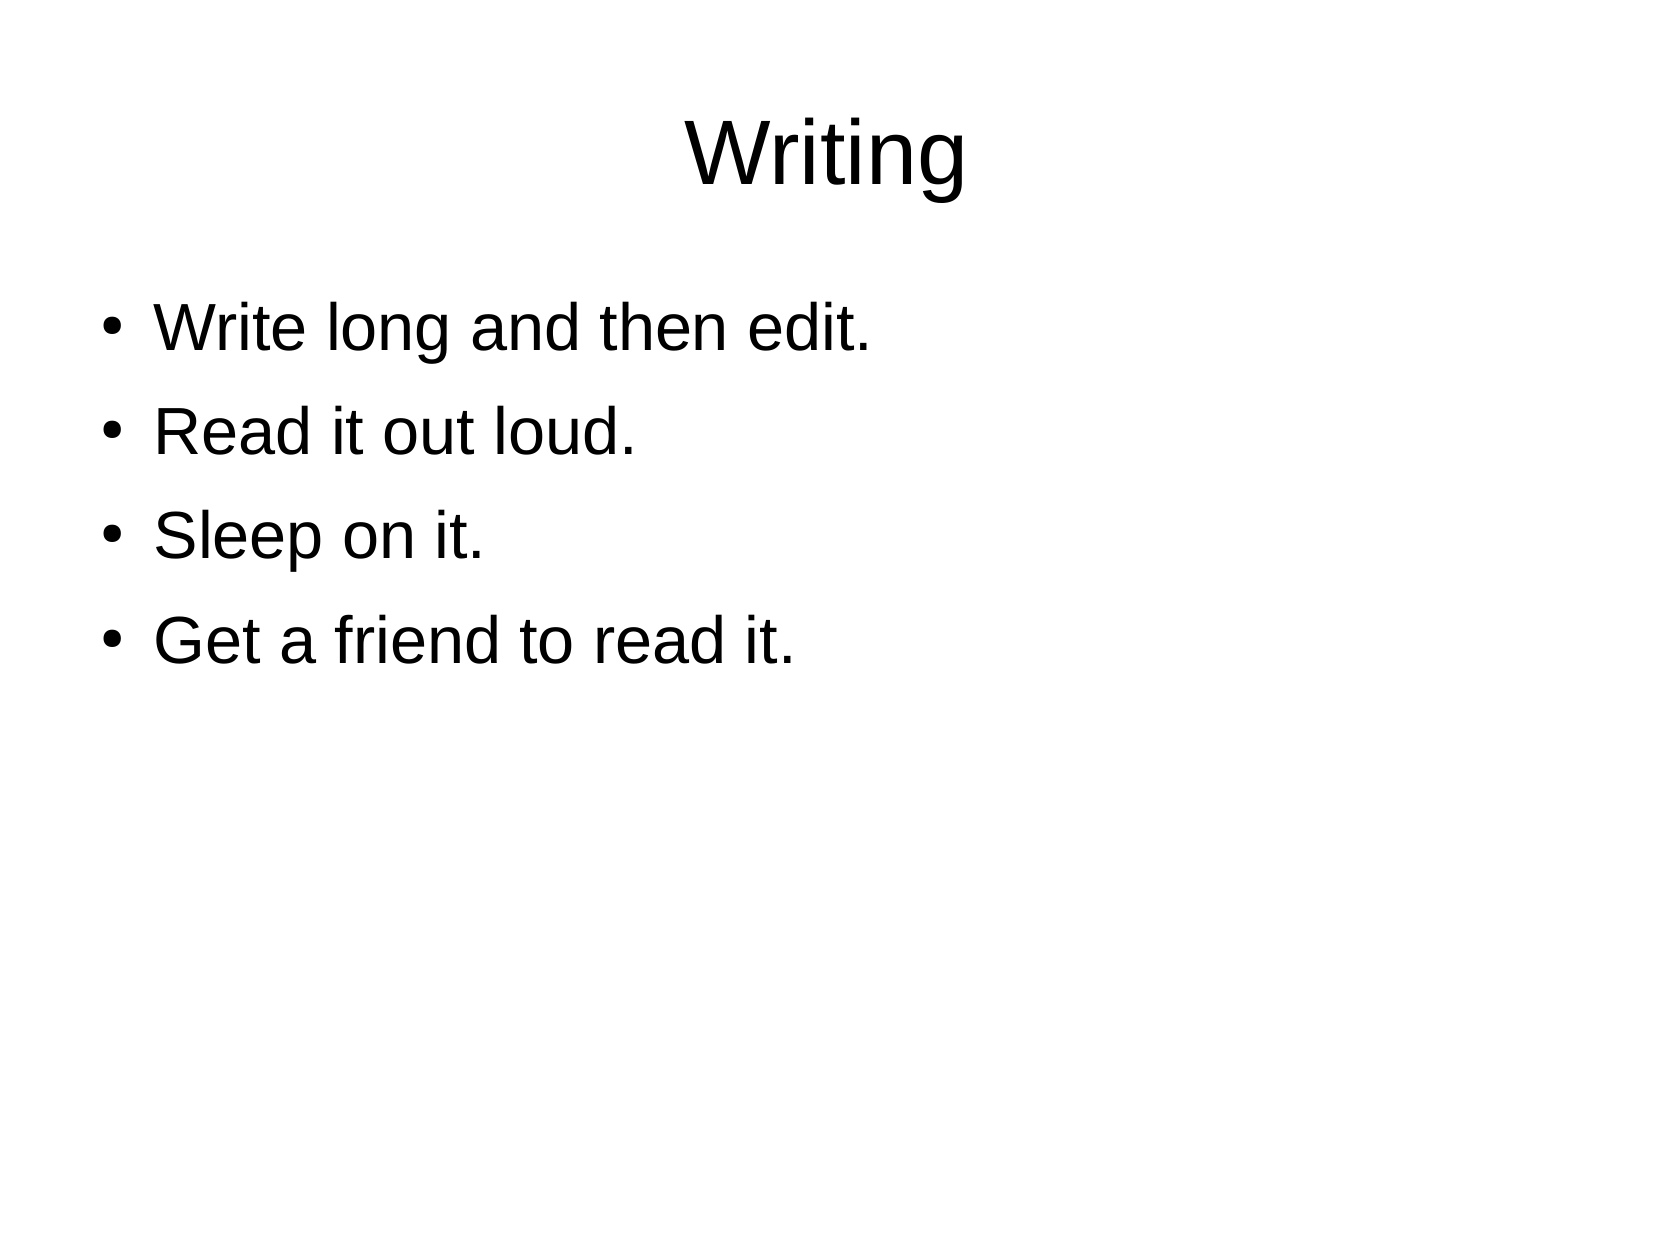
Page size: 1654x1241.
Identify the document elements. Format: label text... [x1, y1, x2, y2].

list Write long and then edit. Read it out loud. Sleep on it. Get a friend to read it. [82, 290, 1571, 1010]
title Writing [82, 49, 1571, 257]
